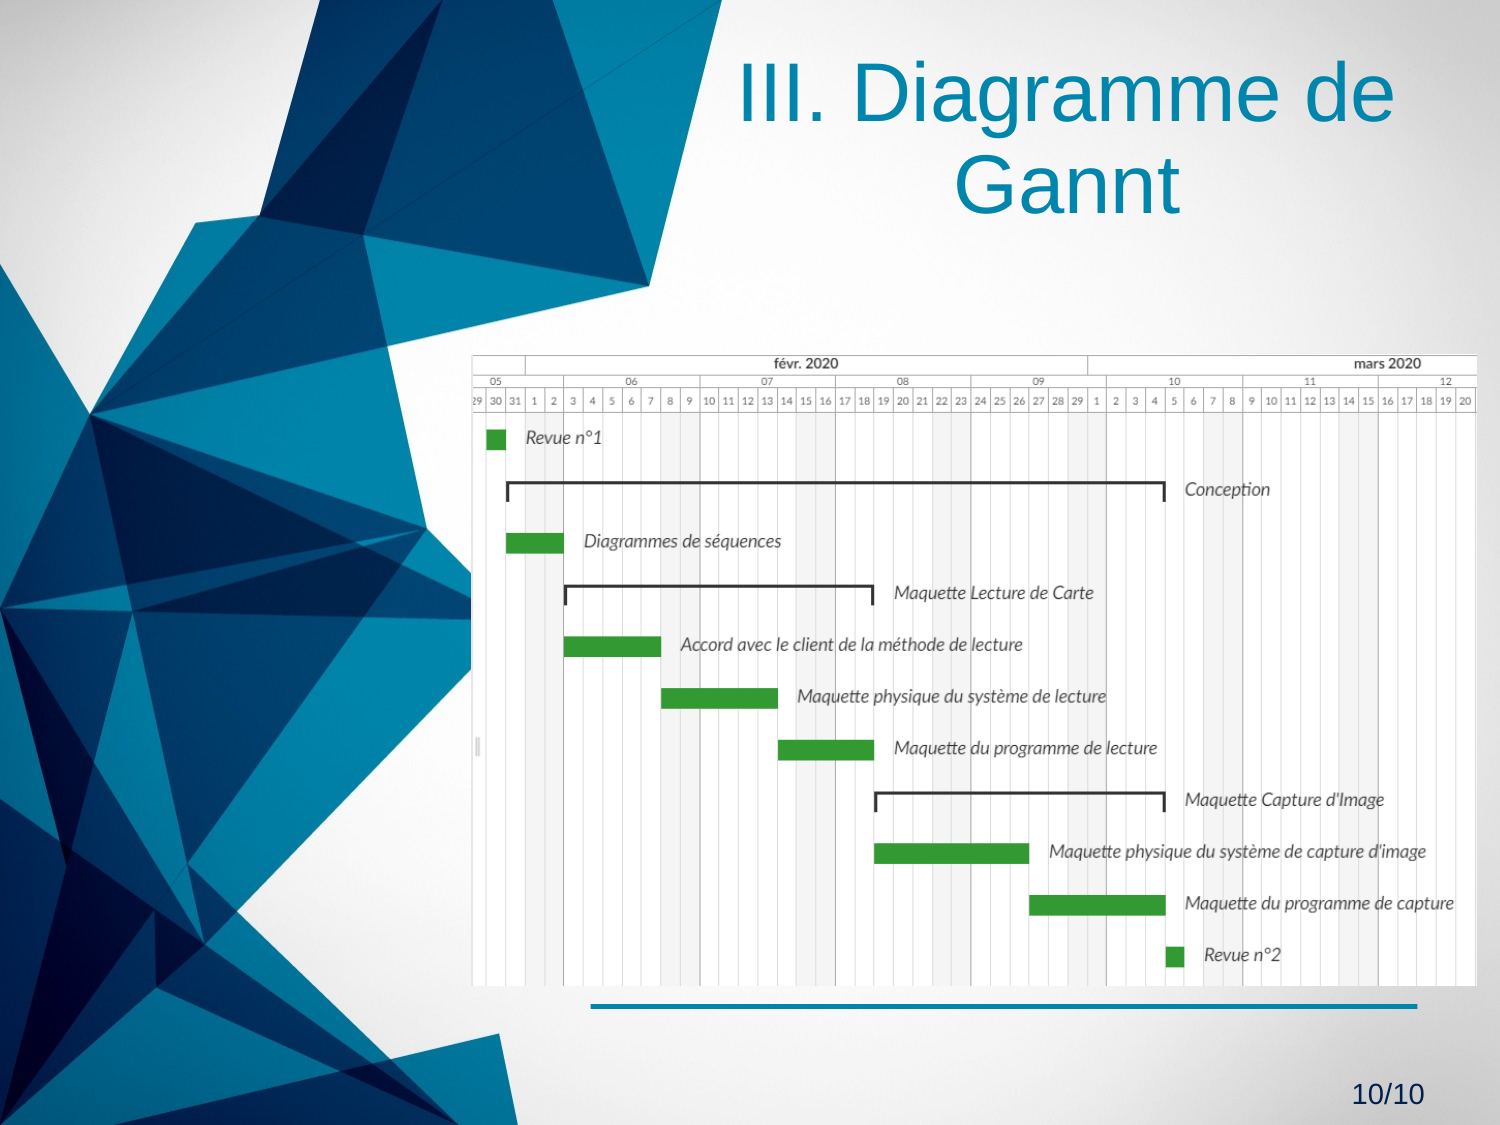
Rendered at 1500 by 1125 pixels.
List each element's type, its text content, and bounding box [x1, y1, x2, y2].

picture [0, 0, 1500, 1125]
title III. Diagramme de Gannt [708, 44, 1425, 233]
